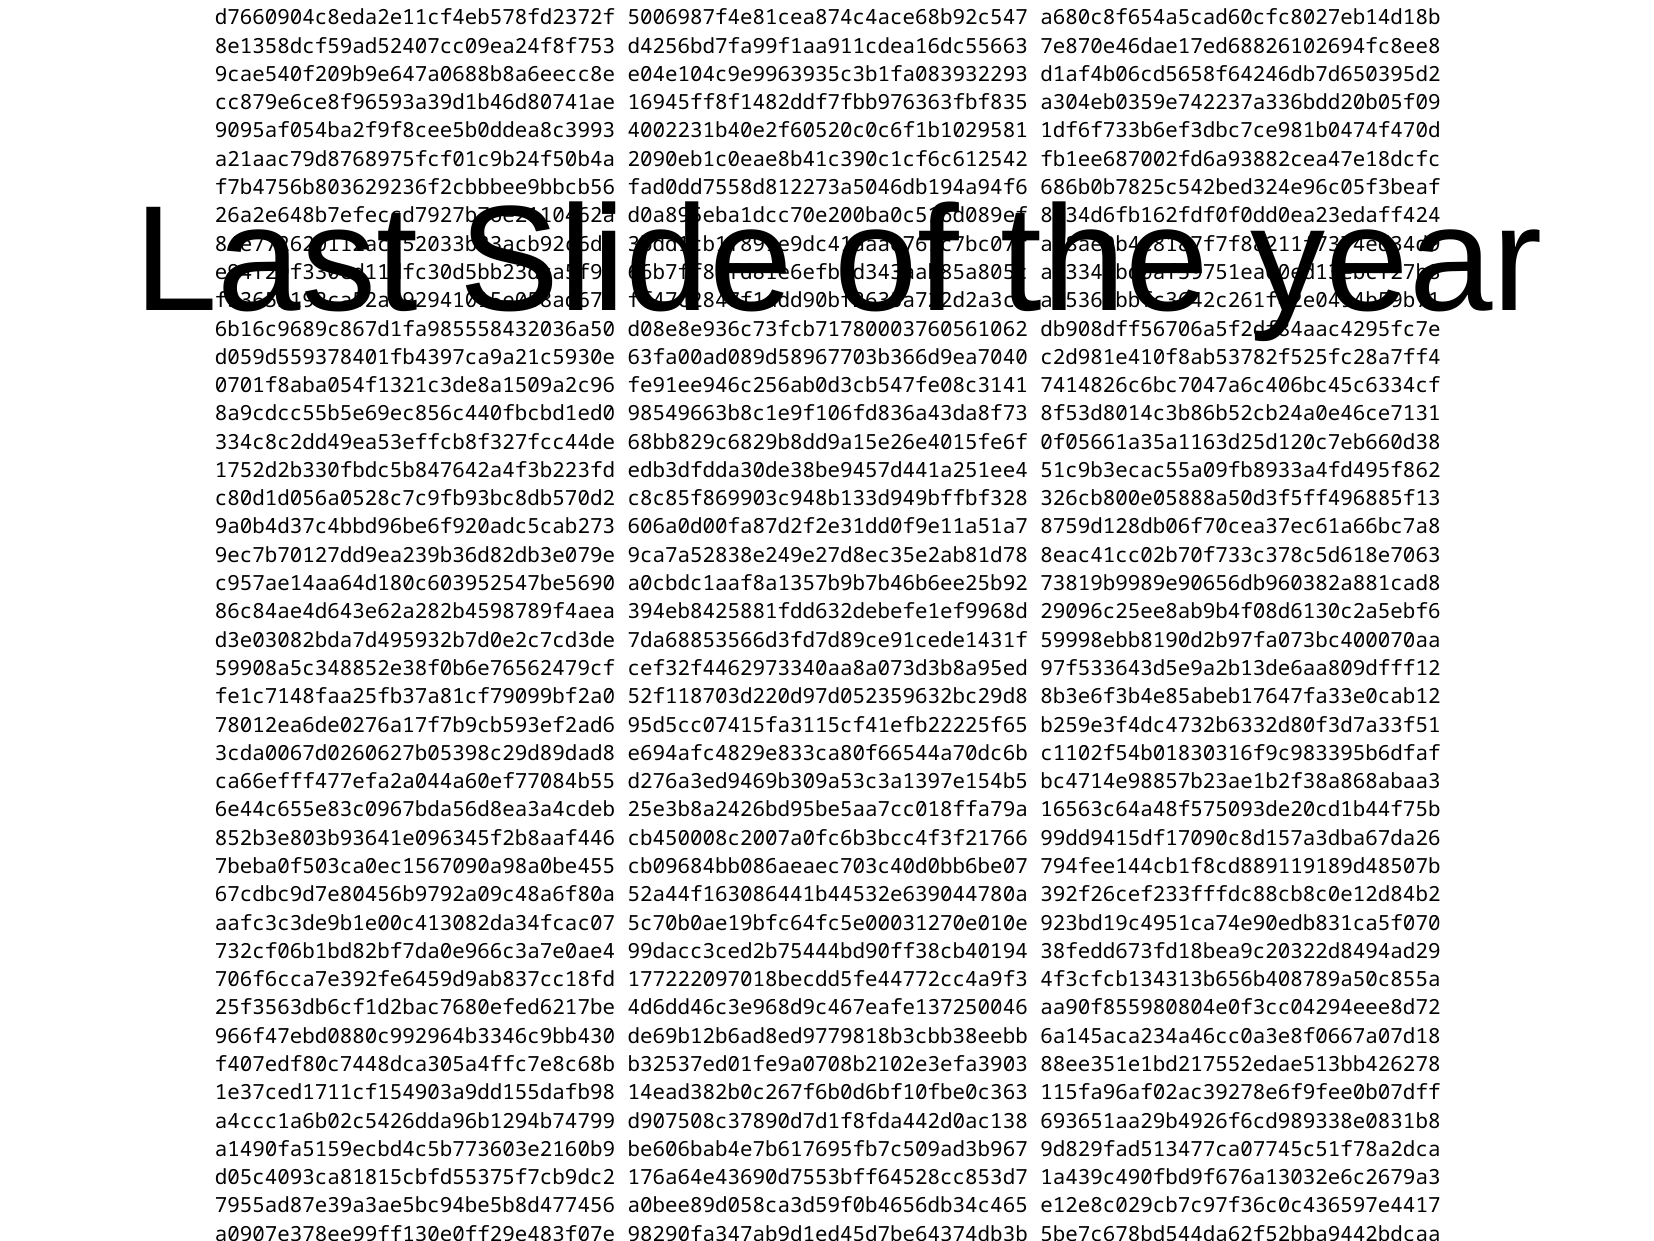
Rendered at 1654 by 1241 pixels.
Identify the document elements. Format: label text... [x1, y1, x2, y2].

text_box 23d29e7aa6df2c9654eed8edab26be7b 939ccb49b94a553881e24bfe1c98d884 f47c2bd7d730b7c98a1e45f954778438 0484e23462b25dee5c0f84081e45bd6a 9e593e931c24814ee6ccde7a9d2f1a2b 6b8ced15c69c1e5340f8d8a7338066e0 bbac3eb40e9d4b66cb7c2f420813524e 8e0609e9875880c397c74fbf05fa2105 92c9f28ef222c7f6ac29e34773f244b8 c10349081809e1dd2a83170520528e25 762da28a991e89c8f42596bd813852de 143b2d8b5b399a24c692069244387bbb 7352bad06704c3c8faa2bb3dc6f59a64 1b1a8995572d79f71c0b5d4fee03cbb3 891ed4c49455c345bd4d20230c9a9a71 c98ffb342aaa19769c04e562e17eb380 3d52b6a19b35eba001c35f260a3f1ae4 ac028057ee403f2434dff22047f80844 8d4497fe62e5bfde9fa3269c16afca59 989f0792e5e3ca6431c5ce6d9e6492bd cfdff5365d7adf0274949cea0bc4268f 961c9b3b63f6c5d19d814d06f6b4fb27 ff413d528de632aa666182a31306ca5b 36a9f1bf9ffde0094e17e10dd69904cb 9b8c9ec08415025f60637aad79c48456 928dd7936870cac8d5a32b58050040b0 e57f6306cfd4c7a91c1a7ba9ea593d80 f8f105a1623df23854d618bc7ed47503 312fead5f49ede05bb0549554e7e290c fa82c09502929335be4af7a3e0571764 ef98015a969ddda02a7067222a339063 f581cda7d4f84f6d89c54b5117e7b3f1 e66038b6d56780e296ccf8482ed1bb5e 16f0fddb0f0e4bedd699322c6d37d1b6 276a52cb5df0bb1080ae137c02100bb2 337f9e7726b1955dc117f582aed392ee f6e5dde42b766e265e8216636265e619 d7cbc181648177d9d341a5661b372f89 dfefc4921f279eada05d2c22a5581127 3b2acf4388f01b5f79f76016f3c1c6b2 873fa653a006ffd84c664e8131e62e13 e563ed4b00bb6d9fe814fb2e3bbce6d2 5caa128406b262f636edaf69f45f065c 1f46787a05c65d9fe42916923bc6f3eb dfd42cebd7303c8131859197038d1686 9e721c37bf0109e218a486a376b416c1 e73354a87361fe0a3a6785027b4a05cf 4be6b28351c5987620f06f848cc64011 66c8c45f8ebdef3f6f3d3901d9a9c945 a767886b3537520dfe461f3c99290d61 2b4de1c307dc5fe189e790ce744157e1 369e19dd2f6a571cae5e63f7f6d00307 b2be37437fc472b44ebed6196b054856 c052438a7f81675038731392f32c11fd 1b91d0ecb1601797e2a6158f45200df2 474f4690e4e3f56d22c7f538cafd50ed ca007add5012499e6db2251132a40519 bf6461c2b83e3a494880803003cfdb31 f8aa0122ae8dc2b447986444d102db38 50a2bbbb96ed348a9ca76c81d1826804 ea3b91dd9519bfbe55ad36c3648ea447 f2ad5868f0776a0ec2b81b0b8e566a3c 1088e64b45274d18e473ffc0429a1c52 a614a5cf4a6b2d658a9f6c71d2feabb2 1e2720f8a271dca619737ef762b5690e 41e728a907f3edcad133bbbdaf9a5d0f d7660904c8eda2e11cf4eb578fd2372f 5006987f4e81cea874c4ace68b92c547 a680c8f654a5cad60cfc8027eb14d18b 8e1358dcf59ad52407cc09ea24f8f753 d4256bd7fa99f1aa911cdea16dc55663 7e870e46dae17ed68826102694fc8ee8 9cae540f209b9e647a0688b8a6eecc8e e04e104c9e9963935c3b1fa083932293 d1af4b06cd5658f64246db7d650395d2 cc879e6ce8f96593a39d1b46d80741ae 16945ff8f1482ddf7fbb976363fbf835 a304eb0359e742237a336bdd20b05f09 9095af054ba2f9f8cee5b0ddea8c3993 4002231b40e2f60520c0c6f1b1029581 1df6f733b6ef3dbc7ce981b0474f470d a21aac79d8768975fcf01c9b24f50b4a 2090eb1c0eae8b41c390c1cf6c612542 fb1ee687002fd6a93882cea47e18dcfc f7b4756b803629236f2cbbbee9bbcb56 fad0dd7558d812273a5046db194a94f6 686b0b7825c542bed324e96c05f3beaf 26a2e648b7efeccd7927b76e2110462a d0a895eba1dcc70e200ba0c516d089ef 8f34d6fb162fdf0f0dd0ea23edaff424 84e772620112ac752033b33acb92c6d2 3bdd1cb1f891e9dc41aaae761c7bc07f ae8ae0b4e8187f7f88211f7374ed34d9 e94f29f330cd11dfc30d5bb23dca5f92 66b7ff89fd81e6efb2d343aab85a805c a83343bd0af59751ea00ed13ebcf27b8 f53652192ca52aa92941015e058ad674 ff47c2847f1add90bf2635a722d2a3ce ab5366bbfc3642c261f42e0494b59b71 6b16c9689c867d1fa985558432036a50 d08e8e936c73fcb71780003760561062 db908dff56706a5f2df84aac4295fc7e d059d559378401fb4397ca9a21c5930e 63fa00ad089d58967703b366d9ea7040 c2d981e410f8ab53782f525fc28a7ff4 0701f8aba054f1321c3de8a1509a2c96 fe91ee946c256ab0d3cb547fe08c3141 7414826c6bc7047a6c406bc45c6334cf 8a9cdcc55b5e69ec856c440fbcbd1ed0 98549663b8c1e9f106fd836a43da8f73 8f53d8014c3b86b52cb24a0e46ce7131 334c8c2dd49ea53effcb8f327fcc44de 68bb829c6829b8dd9a15e26e4015fe6f 0f05661a35a1163d25d120c7eb660d38 1752d2b330fbdc5b847642a4f3b223fd edb3dfdda30de38be9457d441a251ee4 51c9b3ecac55a09fb8933a4fd495f862 c80d1d056a0528c7c9fb93bc8db570d2 c8c85f869903c948b133d949bffbf328 326cb800e05888a50d3f5ff496885f13 9a0b4d37c4bbd96be6f920adc5cab273 606a0d00fa87d2f2e31dd0f9e11a51a7 8759d128db06f70cea37ec61a66bc7a8 9ec7b70127dd9ea239b36d82db3e079e 9ca7a52838e249e27d8ec35e2ab81d78 8eac41cc02b70f733c378c5d618e7063 c957ae14aa64d180c603952547be5690 a0cbdc1aaf8a1357b9b7b46b6ee25b92 73819b9989e90656db960382a881cad8 86c84ae4d643e62a282b4598789f4aea 394eb8425881fdd632debefe1ef9968d 29096c25ee8ab9b4f08d6130c2a5ebf6 d3e03082bda7d495932b7d0e2c7cd3de 7da68853566d3fd7d89ce91cede1431f 59998ebb8190d2b97fa073bc400070aa 59908a5c348852e38f0b6e76562479cf cef32f4462973340aa8a073d3b8a95ed 97f533643d5e9a2b13de6aa809dfff12 fe1c7148faa25fb37a81cf79099bf2a0 52f118703d220d97d052359632bc29d8 8b3e6f3b4e85abeb17647fa33e0cab12 78012ea6de0276a17f7b9cb593ef2ad6 95d5cc07415fa3115cf41efb22225f65 b259e3f4dc4732b6332d80f3d7a33f51 3cda0067d0260627b05398c29d89dad8 e694afc4829e833ca80f66544a70dc6b c1102f54b01830316f9c983395b6dfaf ca66efff477efa2a044a60ef77084b55 d276a3ed9469b309a53c3a1397e154b5 bc4714e98857b23ae1b2f38a868abaa3 6e44c655e83c0967bda56d8ea3a4cdeb 25e3b8a2426bd95be5aa7cc018ffa79a 16563c64a48f575093de20cd1b44f75b 852b3e803b93641e096345f2b8aaf446 cb450008c2007a0fc6b3bcc4f3f21766 99dd9415df17090c8d157a3dba67da26 7beba0f503ca0ec1567090a98a0be455 cb09684bb086aeaec703c40d0bb6be07 794fee144cb1f8cd889119189d48507b 67cdbc9d7e80456b9792a09c48a6f80a 52a44f163086441b44532e639044780a 392f26cef233fffdc88cb8c0e12d84b2 aafc3c3de9b1e00c413082da34fcac07 5c70b0ae19bfc64fc5e00031270e010e 923bd19c4951ca74e90edb831ca5f070 732cf06b1bd82bf7da0e966c3a7e0ae4 99dacc3ced2b75444bd90ff38cb40194 38fedd673fd18bea9c20322d8494ad29 706f6cca7e392fe6459d9ab837cc18fd 177222097018becdd5fe44772cc4a9f3 4f3cfcb134313b656b408789a50c855a 25f3563db6cf1d2bac7680efed6217be 4d6dd46c3e968d9c467eafe137250046 aa90f855980804e0f3cc04294eee8d72 966f47ebd0880c992964b3346c9bb430 de69b12b6ad8ed9779818b3cbb38eebb 6a145aca234a46cc0a3e8f0667a07d18 f407edf80c7448dca305a4ffc7e8c68b b32537ed01fe9a0708b2102e3efa3903 88ee351e1bd217552edae513bb426278 1e37ced1711cf154903a9dd155dafb98 14ead382b0c267f6b0d6bf10fbe0c363 115fa96af02ac39278e6f9fee0b07dff a4ccc1a6b02c5426dda96b1294b74799 d907508c37890d7d1f8fda442d0ac138 693651aa29b4926f6cd989338e0831b8 a1490fa5159ecbd4c5b773603e2160b9 be606bab4e7b617695fb7c509ad3b967 9d829fad513477ca07745c51f78a2dca d05c4093ca81815cbfd55375f7cb9dc2 176a64e43690d7553bff64528cc853d7 1a439c490fbd9f676a13032e6c2679a3 7955ad87e39a3ae5bc94be5b8d477456 a0bee89d058ca3d59f0b4656db34c465 e12e8c029cb7c97f36c0c436597e4417 a0907e378ee99ff130e0ff29e483f07e 98290fa347ab9d1ed45d7be64374db3b 5be7c678bd544da62f52bba9442bdcaa b37e1fd3612ce840fd6561209def5858 596f6cbf779a3e4f9bb8d587ef057078 8cceb868271a9cc4293dc5a2f320c0f8 501c2df991da63941128bfa2739c3ec5 27d003d770065219831f7bb6e7bc01bc 4e5c0fde5c80225431452a84dd95f8e8 2ae025c2d78d1019c42be59e95201b74 1357f47f020b294b6054e7f7603c57d7 67da1ac4ccef23ad1988a236dd547dcf 835348f9199404e767e3a49ceebb68a0 04ca7b021b53d78589fa51e12d0b98d6 7d032a71947eb9e4afd40984bef2acc6 f9900ea00713916fc0a4c4a6b6483155 654602d6bfe02591ccf6a379b32c81f8 dab458b166b3a2591addadd710aac67b d5c0e6362d5c45209a30358bf6e55a19 f6b59569b7ce8ca6bed16868d8109db2 41908e6a09a79ad8774445e902e463d4 c397c59adcc4c3a10d5f1562f28145f7 b1d42bf614546157f60ae5fab343a993 76e0873dd424b507415ff96ebd7ca37b 943341cb7e38f50e02ed702e8fe3394c 3c8ec4161d09abf557641b0677d5d8b3 130811be851c8a84b9141028b7214eff 47f655abafe08c2093943f35f9f28849 3d6c176411ae34bf51d8f2dc65c2822a 328538dd46fb7568f7afc2901cf59a5b 7da82f46ad335ae43ee2dd3264a0d98d 5fb11237fdac341a7bb5ce2d5f868d29 6295c543efad49eb18a4963fb4fc0f03 43e2a7d9d8935e96ba70273fbd7be432 0a372ed5c84088d70151a785d8217a87 1a1912347494d20157a30a28c956d1b9 1235f753dc2d7be5efd26d98312339a3 547eea8eb6d808d976432291047680b6 93b4ecae4b6a7368325a491bfaa1f974 14991d5363989835206589e0b49b2a36 04bef2a20441b722903abb09a6239a6e 0664d1482e7738e8b994acb80dccb91c fbf2fb908e684052c5eb300f7cd87b30 e632270407de4b8988904e53cb46d82f 3043101f567873f33ec8084e9e27bd6a 281376febfd5a667f6dfd2144cd9f8c6 739466e63529ac73e6895de05e331bd9 eb66d96734398a2be266f0422923e39b 5c82ca131a6db1f48f7b6f661000b420 3b68c9f48f5757d85716d6b2979663f8 2e94f8a80704ea2ef200f351cecce857 7f814eb3c06985256a5b0e660b59835a 583875a3310c6b4cc5a66162f67c6fd1 df9824cd0123dab1353859cf4ec001a2 de8c93954348e6de0d2aba834d038802 374fb9b9e68f5d6e90daf86c52d536e5 7bb3585b1ef176f77ed665b9e09fabc1 6a5e53aa479bfc1c8c3f8ed5f641d0e9 726a3018382c4608125cebf23d048171 d4bff9cbff41a6140ac248b9840c954c 38e2e3a8b025727dbb96908f60e66ab6 83e591003c530b44badca832760ac20c 8ffde98457ab0a3bdb0241950d703613 d1b511bcb78eb2100c9d9033e8fa8d31 4f4a0ea9a427e03db8153e7a111273a7 b7c23fe7e7af60a36075236f00a6dd72 91b49cdba0695971be810d245ab43fa7 5c828068d9a47d7b75a37220f93a30f1 199a9e4bf962c1a51304fc3a1f3dea37 77762dcb4688bd8572434adeb3ad14f6 00bcb7d28cd184e12ac1259ce1f8b8fc cfb879fc86907a6201dc2cfb2d282888 7161559aeed8d9883170cc98a91dfdf2 dc9f21acc212d15f713388f0aebf7f64 7eb54c92cdaab7c61aebb83551864b14 af186fd9710827b1d6f635a7f2e6d53e 562ef0b10455dd3b164966e5425b701f c52682a33e53dda2a7f788f9f97ac99e 976456b56cfc2b09b547076754f0bbf9 2d7b734ba20679dd1acb8e39553742cd c6298c46d9b2dd76a1b7450bd27ef1b5 3d4dd059d943a99d57f9feb1f8107b27 b18eac7cf228b4cdbed66cd7c2fef4bd e4fa1be217f55eb18c1f9b209ea2cea5 0aeb3718a6da0c675ecea2dfa5da9cca ec9a316d89de02e2175f9e96e43c3cca 834a4ffef471a4c2f2308d12aa133356 085543a6d8b091f30f10264b65ae02e5 d44c6a7357400effb7497d114598cf58 b0f793a98997e0ff0438acd047dcf949 13e076bbd01095d41eb8e750cc9771c1 9355bf26eb9f0e1932424068fe083b67 c0795557b2cd512c766a1712bfad02db 22a4a5120c647ee5cbc1d0c9ffa663f7 290195acec23259321712eef0d395e41 30f8400ed685688eac273e1c82d30bc9 fa5c1ac91e1b8f647ed3a0f2a825a86c 5b3bc2036c73599d49288f2a194b1683 929965b8689b04fbab7733b1a6f241b1 e67da2f2667224444fc5ff041d2bc58c 4fdfd74e77aed96c64e5fb613ae9ab10 2e8ae124d6d77adfcbd1d228fe32b458 511b00e83eee7680b9c0cb169296d0e1 5af90968dc9fa149b191a384bd13797b 8c8e5a56091dcb98ff63de5b38e50a81 674ec005edf7652f82c79ca6790ce166 581a37959f0ef029f9ed058ea1acaa73 32479c981a4368de919dae3528e9fb55 dfbd9b4390f9825fe21784999bb2eb56 6567229c03e358979d6a61fd07fa0b1a 1e5c4f2e20de846fc1c17a10b31bb68a 006158c7ef189c15503eb66185b6b05f 52d62979ee60c61cca11e58e9be6a2f7 b148775812b437126fa0e8aeb497af90 2581072b2071b6efa40ada48b7249e15 35dbcaa4fb4a3080a4caeb64f897849e 3b056e62f34da2308357012801821328 602d4c51cff7600609db1f4d18f3090e ab2209365143a32141c35eae6d4d3311 310b248dca7ccacbccf4b08c1b7f0155 2bb36d325ec2db1607cbc540ccd78957 cadc95fdf83a60beb500f62b4bc44deb ee73e02611ed75767d0680ff8498ed2f 9322256e6c719cfdec4676d517031be2 c40c7724ae9d927840f328ff8620ce43 f8ed387bbc2c0addedc96e76b615d4f6 3ae73fc65c1b2fac1c9bbfe0c3200cf8 06434e41ade5368a4bcf8a74d2d5edbb 81ba2ce32de2fa69c132598ae6fb18db d565d90a86ad830940871cfaa0a4f83e ae650f4dbede464e26c275f245dc5345 6e563454d40d3d14bbd4fbe94a371f11 16c943c705d0a2b6b154bedaddf883f4 150a51e0c8dd28f0f1eca630c509ecc0 bb59ecbcf5fbafd06666772a15612649 3fc310fedb9e6e90cd1c5dda435d3b14 9bb4dbab0750477ec193022dc1030e9a 77b9e84f1c16e975151e8b73de579036 6b93a0f6acf40a71e5aa3afe0d8262de b59998626ef6ee56d9de5505bed6b429 9de41f4d4b6e98c39ab1f94e2502a0f2 8924064777cb49fc733837c46db8cb75 78d8dc4d84ac764f1a8dc422d9f679dc 85a913a25128914f125072501caed329 c179ae33f77ca480c3910f20dcb3cd19 ef93de96ba2e95dbd0c99541b1a78bc9 f62fc6866920b01dc828ede46695bf20 6515af825d8b2e340ecdfda9fd18aa4e fb1549aaa8486432ff2415383af52223 ac4e4a1be3398372622d0010 0017513 bda5d03cee945dad9be62a05c366a191 98cd936a27cca6f84c675c87684323ed 923390f5a598042ac1c2d2c7cdc1a0f9 f85d7234675d43c24b42aec12ed53451 a0db73cb68d74a140db03ab38cd77fb7 5cbdd0e511eac98dfde7023149f0a5d0 147f467ee727ef50ff28db1fd66d9e88 6779652a0a14d074c6a381d56860a2f6 57d626239c1b21b409f33eba2d4b53b4 6fe81020ca7a2243cd5da7eb28484c19 5305c19b468d8a9c932189d7b7232ea3 82c0351f3232f6d473125de229691e79 0cc8a82dca9a2dec30b0194185b85109 3febfd9320994dd9943c1b4b9f0c81c1 dacc91f1d359aa6bfb82ca27716ff691 13848ee7e91716e661e63adcb662d181 8e15d26dd1bc4c440af4031c973e8f0a b97c57373bfbe4e31a01be3e4939a587 1b905757b5c5d192fe6bc040b42509e1 2ecebef88e30a441cd9b77a550c891b3 4a9c5b6ff4de459f1a2dbfffe5cdb118 3d8903fdf522272e3e12dd349b30ac30 7f2b59d171e498d1b50ee54bab759937 5ae47876422b12724a036d265ccdcd49 081b5e9f2a9b495df2ff8e3999032a5b ffa14a89ed43fdf24e216a96adeb769a 8dbdc09677fd57891b364d5b035f7ee8 fdd054ea7f57b6a651c64e7b05a17b64 44ba26b8942d6b117cc67bbdd08b9bf2 d18f151a7b64abbf53294061c8a4dc87 b1f1f3ea2772c66a0ee47ed3c204fa86 9715a832d6e16fe0c191387c1caae93c f632afc2feebd3f6aa23835ff44d2c40 e21497aca2bbbab47af01656954cb1a6 c52580b786ee98b86b4c3b122b4cda9b 7a2d7dc99aa0580b480d588a510d57f6 d2f88ab901f33a81326e80b46e9d7b1c e89c1822a0f967e0077058926e1927a2 ff49ccb952857d0f4a579d1909743fff 8f8bdbd12af8bc27ea8a0fb06129be91 bf959e9c0ad4acb88b56472df8f5a318 5e6ddfac1f7acf5644698eb4f041d637 edc8a7be695df2ae19f850bed6b03979 c15ad26457a2cea3da28fa489ae05e00 71276d51ef36c60a3944592c2292c336 e01f1d624ad1cf3812a2a795985cd938 d01522df1092e221fc0696cb0bf50ec3 31548c18dcca3f35c660046d409dc9af 58e4b3dd82873cb8210e863fe25e3b02 75c446b651d3f95c07cd44014d9a3027 e2cd58056b6f4a90a32bdfb62b1a7a40 c243811b0bf00c1479ddc3856dfc38f9 4f79ea430a55ecefee40c76c722ac92f 8287f1fea97cdb0c943220c96bb9cdf0 38c6f003abe4aba3829c4c16ac907a7e 97c58bb762ac4f131bb00f1d3b7f557b c95b68dc18fdb218116233bd446f78be fa7ce5c0aeaf9468d18eaceb908582cc 57fc4bb1a9b53a8f55e5f50e94abc881 45f245b360c8273b2253b9bf3ad92902 aded57c8f32832962c692add7d809f64 747f9054a2c6cc3fa779757d78be5b8d 35204e2e4ca5856d0d5ecd1f1537c66a bbb9090a3dc7ce8d20e5ac19a0dc9589 b82950a941e4ebc32d1a2ff6e7e7c8a2 908147c5c6ec0ef62940be09e3953ea7 9f22c38078bfaa7d6ce3a25836f8dbd3 37d99a04d142c43b045834caf5790320 32853284d8863991e91c8b7915aa6619 e035708845573a594ce1efd7f2bb6abe afc19e3047208f33c00b6d58ac2239a9 d016138e95784a86048b130ead5b54d3 1a88651dfdba839efabfb65f1ba9c0d6 3882706c13b4eb128d5868f436f0cd74 300ae0784e7dcac79c97c44d502e28fb 144c765e4fc8cbe8a6643351b5052e7c b5a1820fb6076422ca1a4587a690cca7 43c1d617c104365ba816dfa7122a28e2 d5f734aba5932ae831de32eb31f5bf31 21724e3e397158be48e16cb9fc433153 757d4cf70515353814f67b097c514824 51f0d0b3f0fd41252b0a12a356b7c312 ab74c7a9f1cc391e2017d17aa799a1e8 3c866a58758b83f080cd7c4883bf4466 6c71c7320b2b4065da411cc89e8737bc 4ba17ddcff62f5d12d6b863ab178a85c 2540da75002f0029546523542e20e179 7bccbc8c6734304df31469135f473bb3 59588228bac6e257eb7abcebf4f5284c 5c3d5f1d1d71864f19874530070192c4 07181c1c7555b08ab26ba6816ee4bed6 d2382229bc3f21445ee4b7cfd98025d5 dfe284746ae82a6fe4a9293c5e8cac6f fbaab10218b513222e10f0eabb062f03 cc395d8409a2c03c56b6f0bb73ab11a9 437a7e3221cc43e672374a2dd2b1ea25 8a95a7b2c732b1e4a2b1f3fe70082251 706ffa7063548e1ae173bc72a2199c8c f1b8fd8105c5d0455285215a3a60aa88 074e10f920a76c2479f6d1d11aa6b8ba 4db2304734a68a3ac6f204c3a6f59258 fe2de04186d1992a5d7caf3a9c834c38 e54ebb10b6049baf14edccb1ac1fc087 f0f6db218a1de8af0262185f0c720a05 3d65df0b8c3e8a4eff2109159eca8618 3bedf79544388b83f765f8426bad147b 508a72ce0d565005c0ca8f1a86a01217 589b22e17774c6a362a9ac94ec882de1 b8b18390977ad6adf727d79e6b20ab81 f2acda0cfec41487031791c231d566c5 934cc94240a79d8af718c0125abb2a37 66fd9f804a41c8ea7f230c8ee6e442b7 b8e8b7e87d8783a5595e325703a36ce8 8da35917570a64bf38614a946963a396 c4706937ba268690eded92cb44377fa6 72e59783c4a34cde7bf45780e4c04fdc dcf5b80e86f2a0ad4a7d0ebb4a5e141c 37bb4340131728b7c4030c7389e69dbf 738bba79b30063f69a4b37ced122ad50 35e3fa6081c81d3e3bef79cd1c8a7664 e36f687bbe16033748537e0b0513146b 0dcb20a494bcc3c4b4002d2dcdb27a73 5285bde40be8469032120d3ae5fdbb2f 29487edda8089e3bf0ddf63235c1c456 fedf6f03f0944930bdc5349f15b5a12c aa41fb138b93dbe91a8cfdda57790946 1ca50e372f9cf0d3119e96c594f2952c 0a1d78d7eab52ee3c5359853d79d869a c0068009a1be7ea4cadbee17f6f379b5 2f7c986f62598bff184062d7dd3758ec 3ec1f92a047cb82a7324f3c30325b3b9 d2479b0ef5fe5bd2ecfe94aed7ca6c45 01a5599981f09e5080ca1ecc4adc299c ce75f38c7ec262dcb09c235c8ee36512 045aab749f3ccda3a21a86cd40936054 a3c36611b1b2b81deec5e3e62209f4b2 e64be078402352dfe1bbf35ec211c54d 7873f3de9ef64bbe8fb6364a7ad812fa ee98c42674d929273cb3a1f5aab9a533 4df28bdc178d44b6aa94825fee0722d0 0f056107c44e47858c671f8b4c6e3810 7405f128c1b66e5cc01c37437c9e4a6f 8b6a8c63181a656635f2e59590160d1a f649d3d0aabb04b22c0958b2401e3fbe 76412e1d433ebc6d39c5f616bd68e79a 79ee76fef9bd50178da8616178a14197 108164362cc7c3e3e23fb66865818a26 3868d5014fcb5aec8483adbb24c4ee86 344e8276b1f26bc024e2b7658635864f 1f128bc2316dde3d5971e018d1369d5b 70c37d776dfa2fcaed1fe47e3856a372 4b417a2611b1b4318533efaa3063e621 252c4d29121d92b3e71897e77a175516 6153746c64655f5f28d3e79cb997b1a4 0db50f5d6d5a702e0929c14104460f1b eb5acae31b308190133d2b5f5f8b6dea 6515af825d8b2e340ecdfda9fd18aa4e fb1549aaa8486432ff2415383af52223 ac4e4a1be3398372622d0010 0017513 [199, 351, 1455, 1241]
text_box Last Slide of the year [119, 167, 1560, 351]
